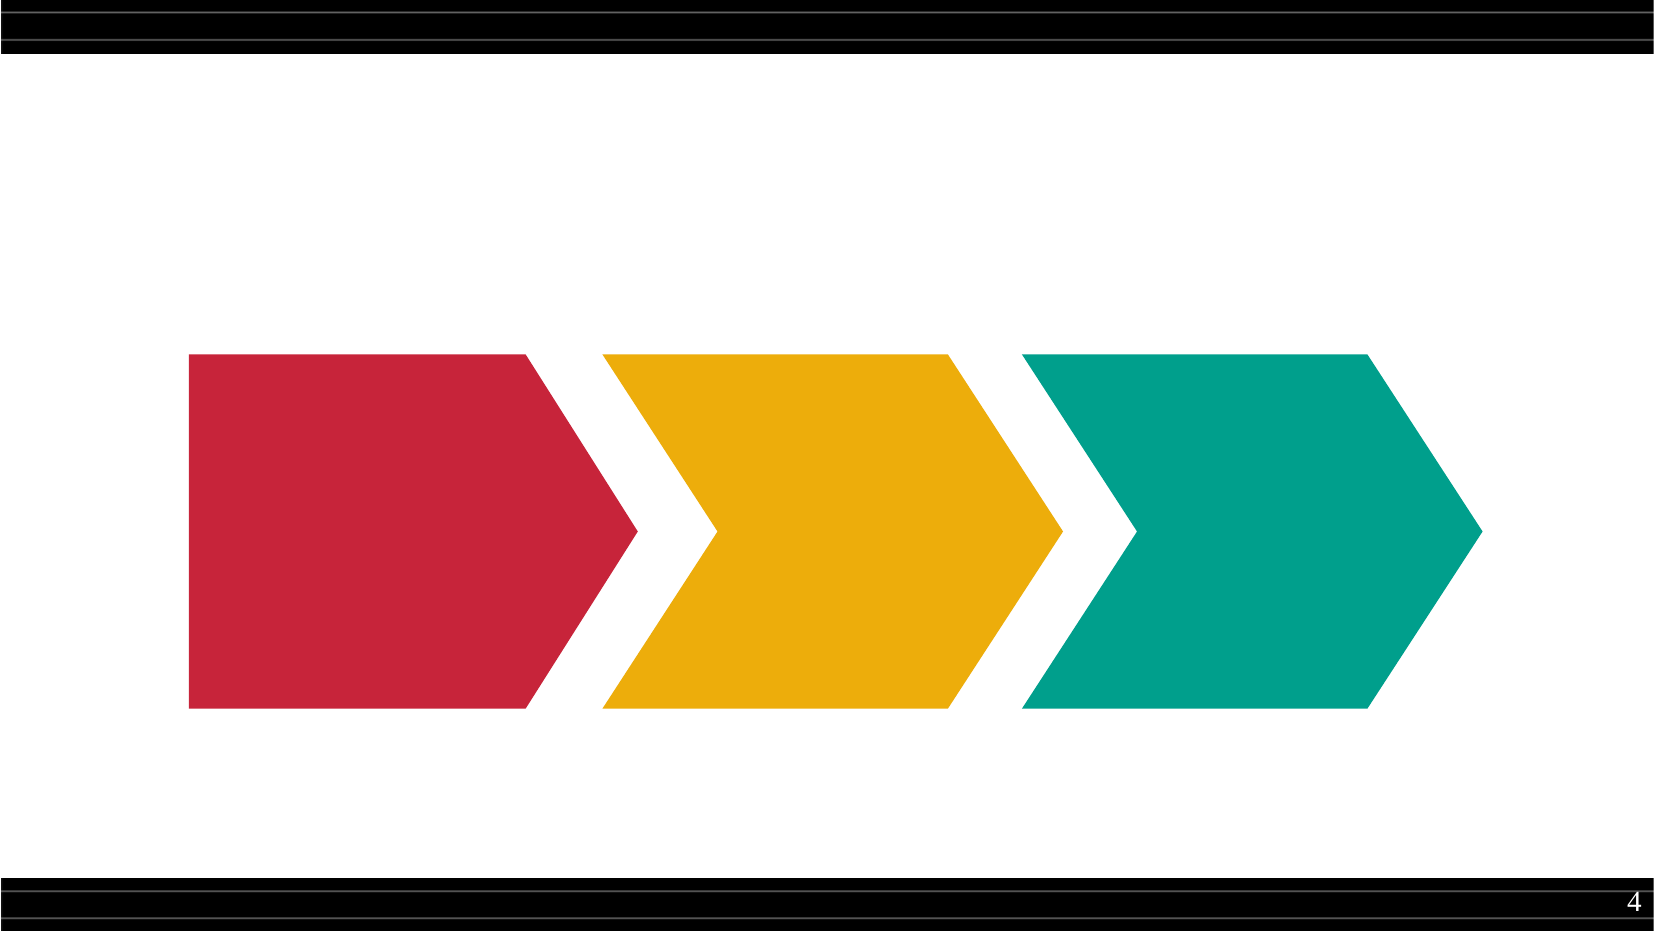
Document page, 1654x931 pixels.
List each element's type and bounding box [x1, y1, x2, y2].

text_box [188, 354, 638, 709]
picture [1, 878, 1654, 931]
picture [1, 0, 1654, 54]
text_box [602, 354, 1064, 709]
